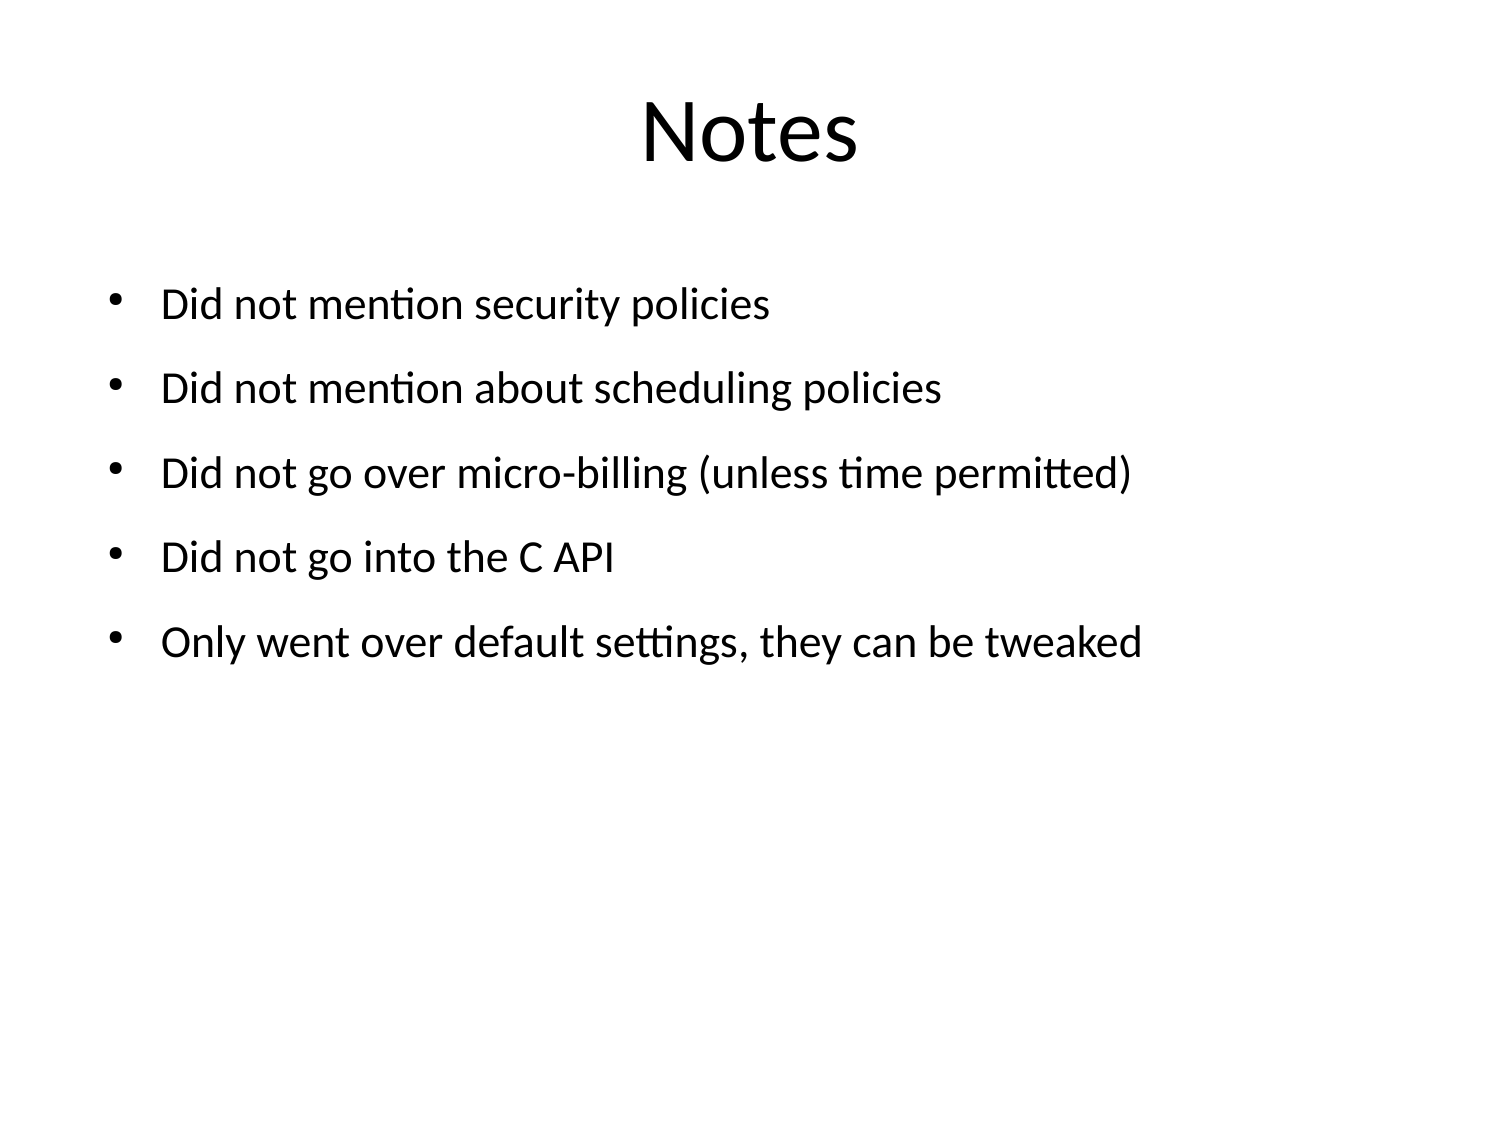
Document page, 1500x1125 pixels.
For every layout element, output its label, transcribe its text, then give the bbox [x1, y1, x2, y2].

title Notes [75, 45, 1425, 233]
list Did not mention security policies Did not mention about scheduling policies Did not go over micro-billing (unless time permitted) Did not go into the C API Only went over default settings, they can be tweaked [75, 265, 1426, 1009]
